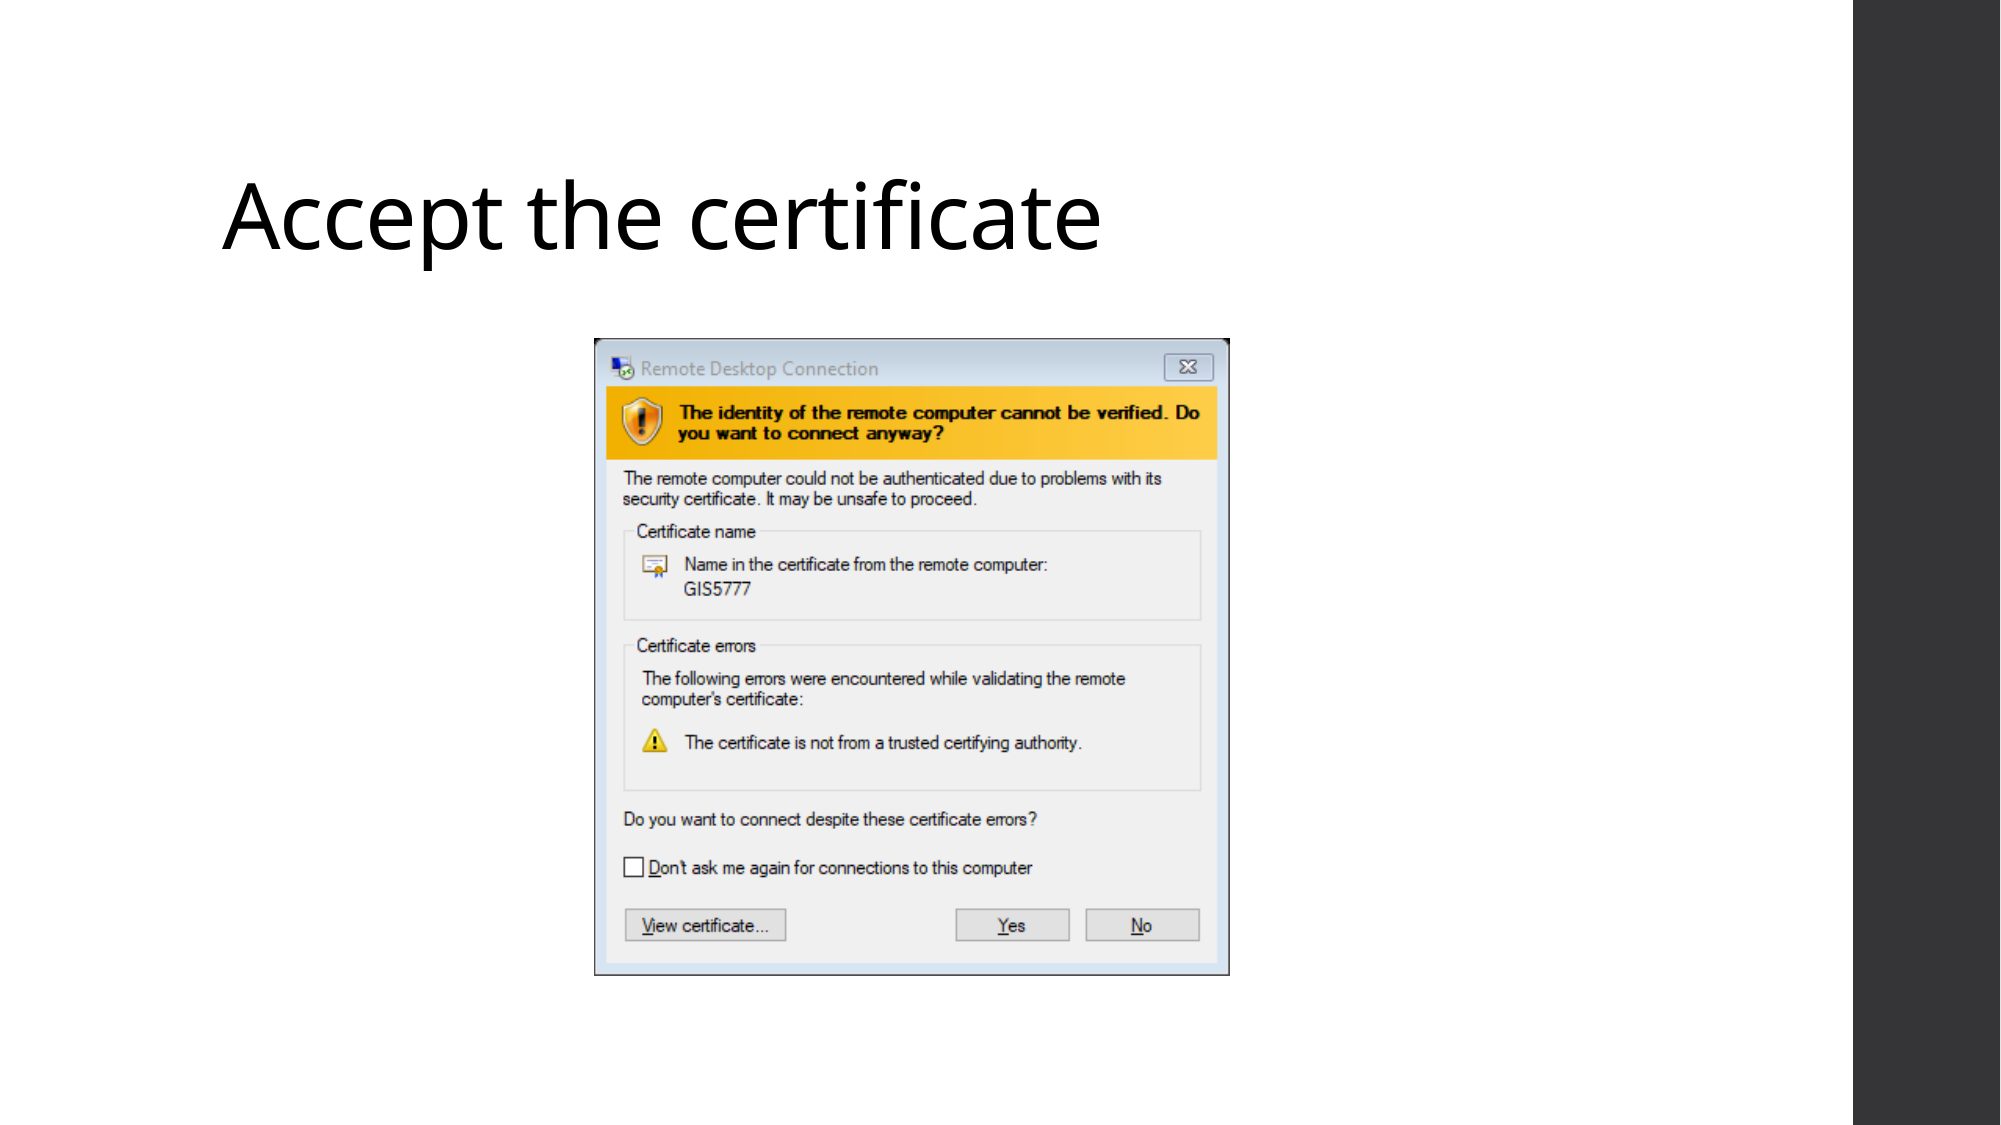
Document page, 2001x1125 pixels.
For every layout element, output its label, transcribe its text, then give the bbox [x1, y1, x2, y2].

picture [594, 338, 1230, 976]
title Accept the certificate [206, 60, 1797, 278]
